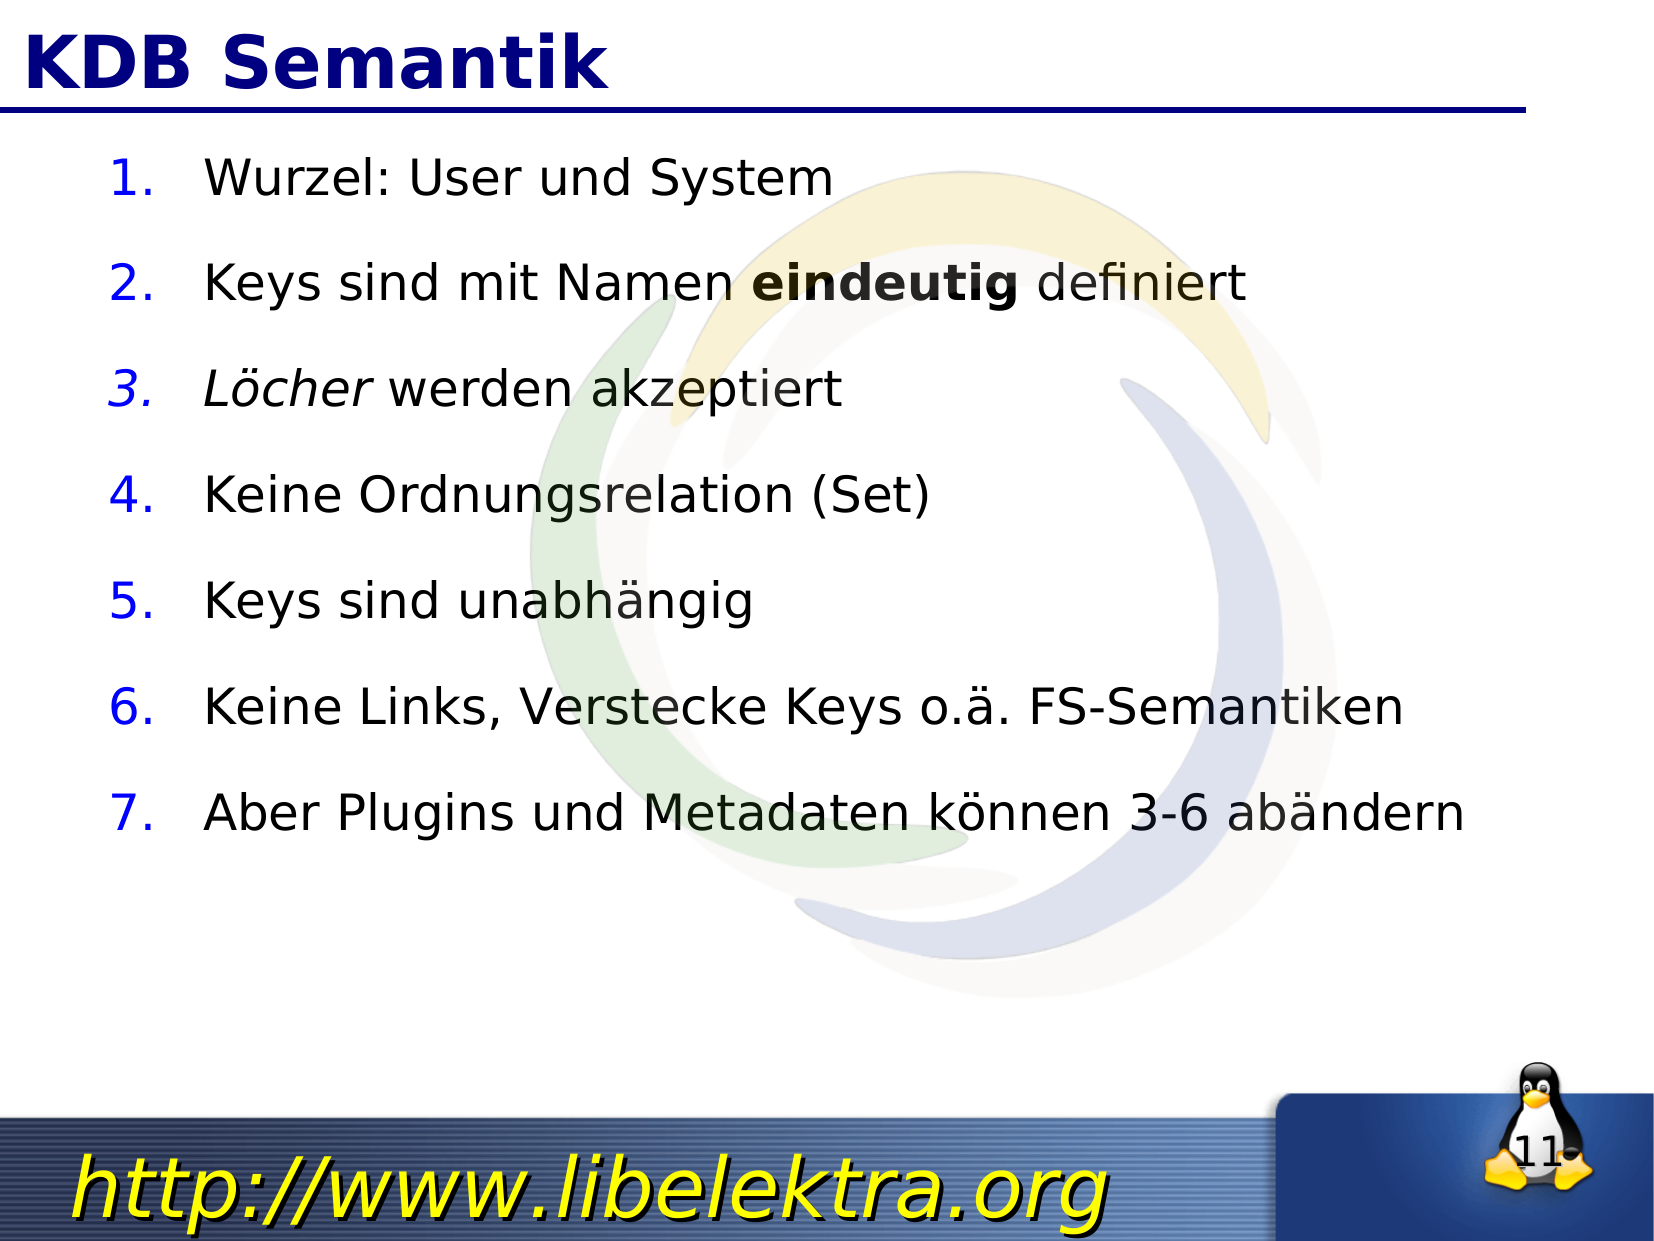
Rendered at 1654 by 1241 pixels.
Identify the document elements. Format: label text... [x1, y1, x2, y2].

text_box <Nummer> [1312, 1122, 1566, 1178]
list Wurzel: User und System Keys sind mit Namen eindeutig definiert Löcher werden akzeptiert Keine Ordnungsrelation (Set) Keys sind unabhängig Keine Links, Verstecke Keys o.ä. FS-Semantiken Aber Plugins und Metadaten können 3-6 abändern [58, 136, 1541, 1104]
text_box KDB Semantik [22, 14, 621, 111]
picture [481, 138, 1374, 1013]
picture [0, 1061, 1654, 1241]
